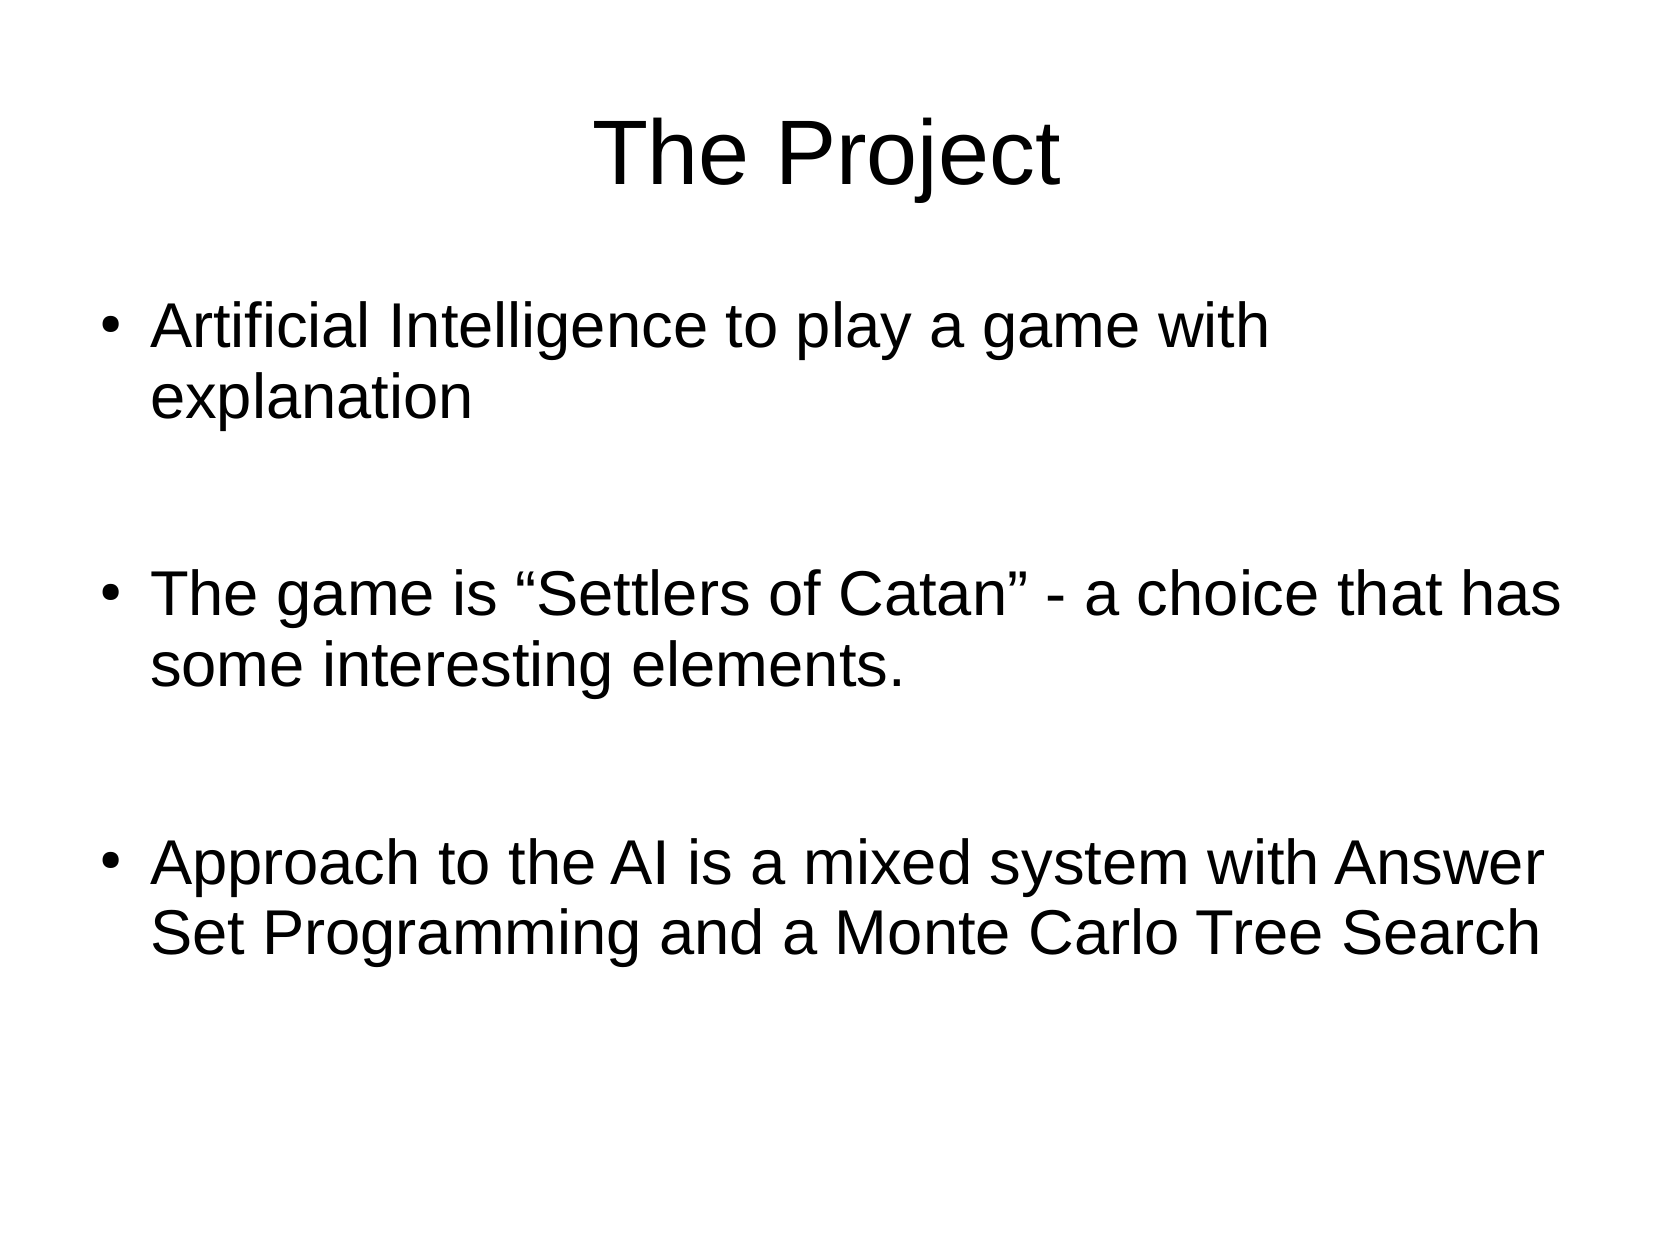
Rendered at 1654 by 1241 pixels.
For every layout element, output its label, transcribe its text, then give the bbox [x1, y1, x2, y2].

title The Project [82, 49, 1571, 257]
list Artificial Intelligence to play a game with explanation The game is “Settlers of Catan” - a choice that has some interesting elements. Approach to the AI is a mixed system with Answer Set Programming and a Monte Carlo Tree Search [82, 290, 1571, 1010]
